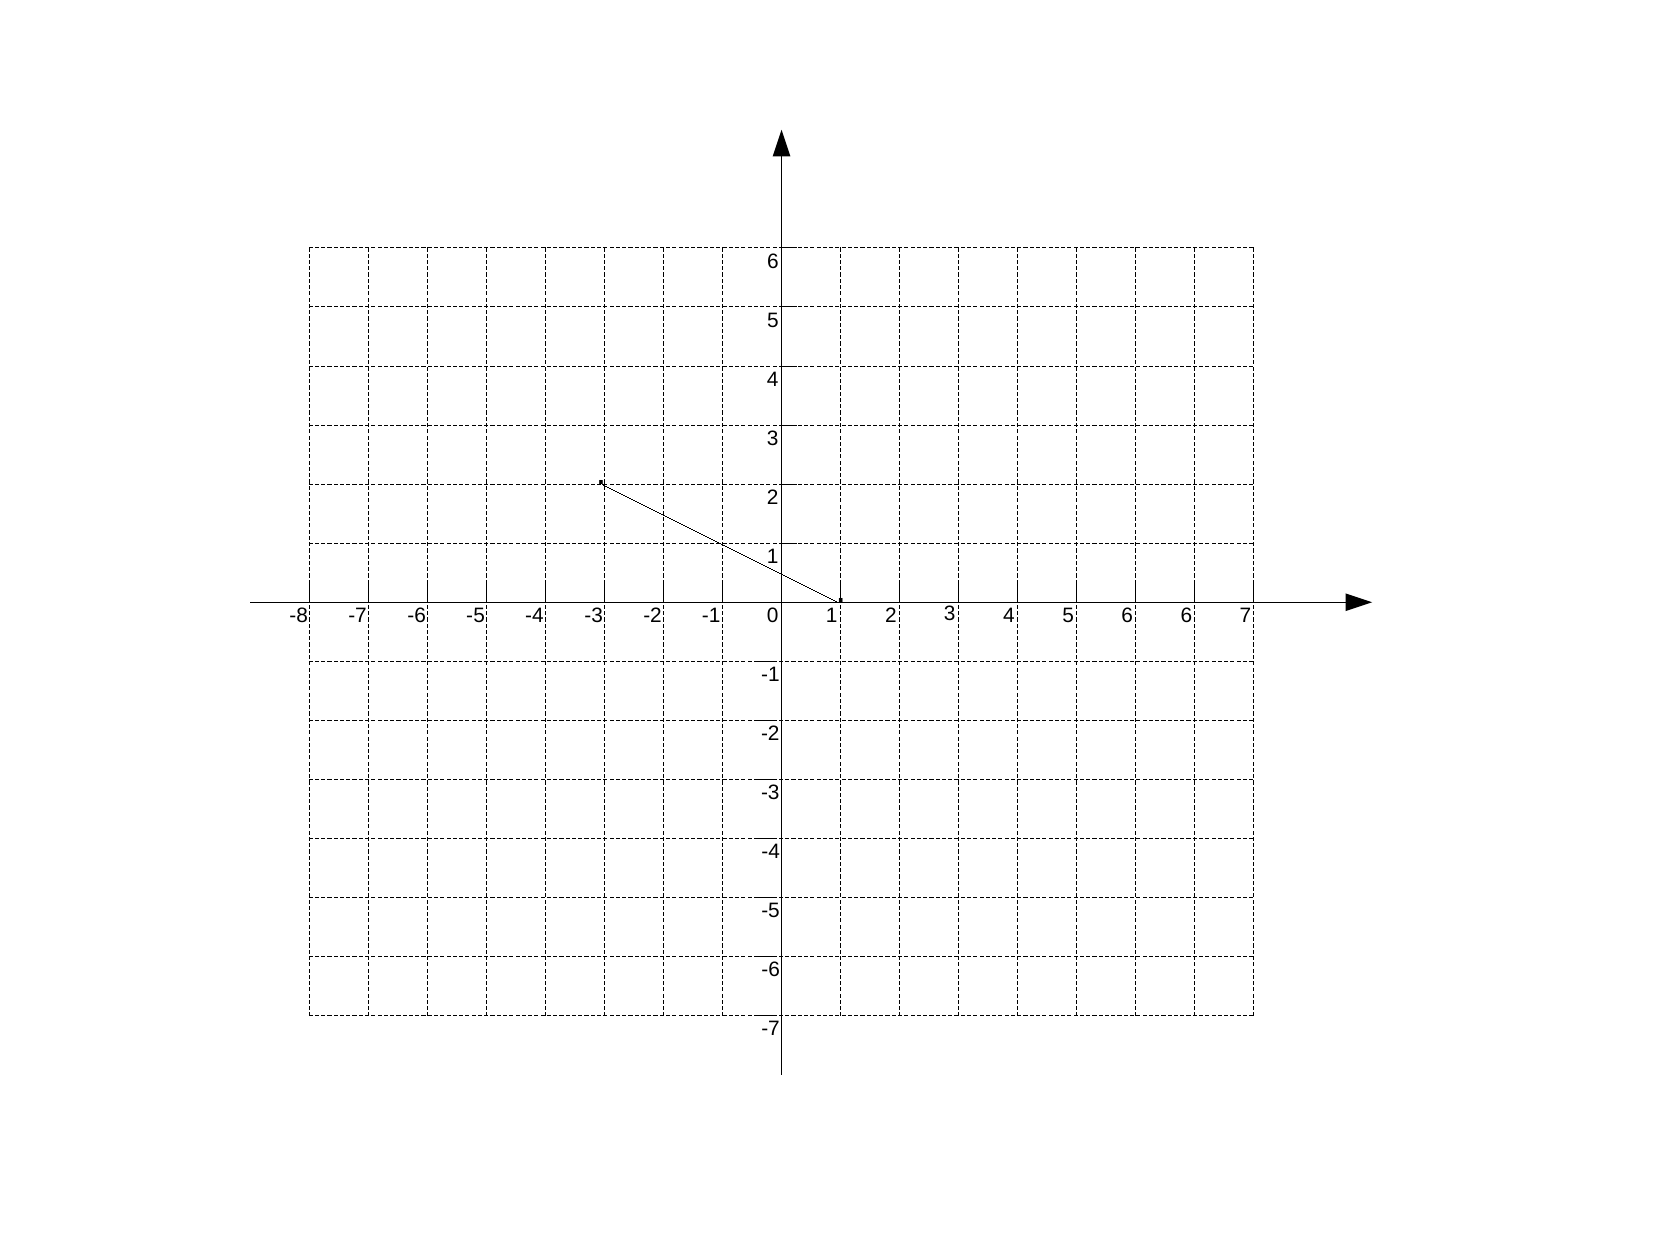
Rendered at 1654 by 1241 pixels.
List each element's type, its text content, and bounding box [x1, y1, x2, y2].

text_box -3 [746, 773, 795, 812]
text_box 2 [752, 478, 794, 517]
text_box -4 [746, 832, 795, 871]
text_box . [581, 442, 622, 500]
text_box 7 [1224, 596, 1267, 635]
text_box -5 [451, 596, 500, 635]
text_box 1 [752, 537, 794, 576]
text_box 3 [752, 419, 794, 457]
text_box 2 [870, 596, 912, 635]
text_box 5 [752, 301, 794, 339]
text_box 5 [1047, 596, 1089, 635]
text_box -6 [746, 950, 795, 989]
text_box -7 [746, 1009, 795, 1048]
text_box 4 [752, 360, 794, 398]
text_box 6 [1165, 596, 1207, 635]
text_box -4 [510, 596, 559, 635]
text_box -1 [746, 655, 795, 694]
text_box 3 [929, 593, 971, 632]
text_box 4 [988, 596, 1030, 635]
text_box 1 [811, 596, 853, 635]
text_box -7 [333, 596, 382, 635]
text_box -1 [687, 596, 736, 635]
text_box -2 [746, 714, 795, 753]
text_box -3 [569, 596, 618, 635]
text_box -5 [746, 891, 795, 930]
text_box -6 [392, 596, 441, 635]
text_box -8 [274, 596, 323, 635]
text_box . [820, 561, 862, 618]
text_box 6 [752, 242, 794, 280]
text_box 6 [1106, 596, 1148, 635]
text_box 0 [752, 596, 794, 635]
text_box -2 [628, 596, 677, 635]
